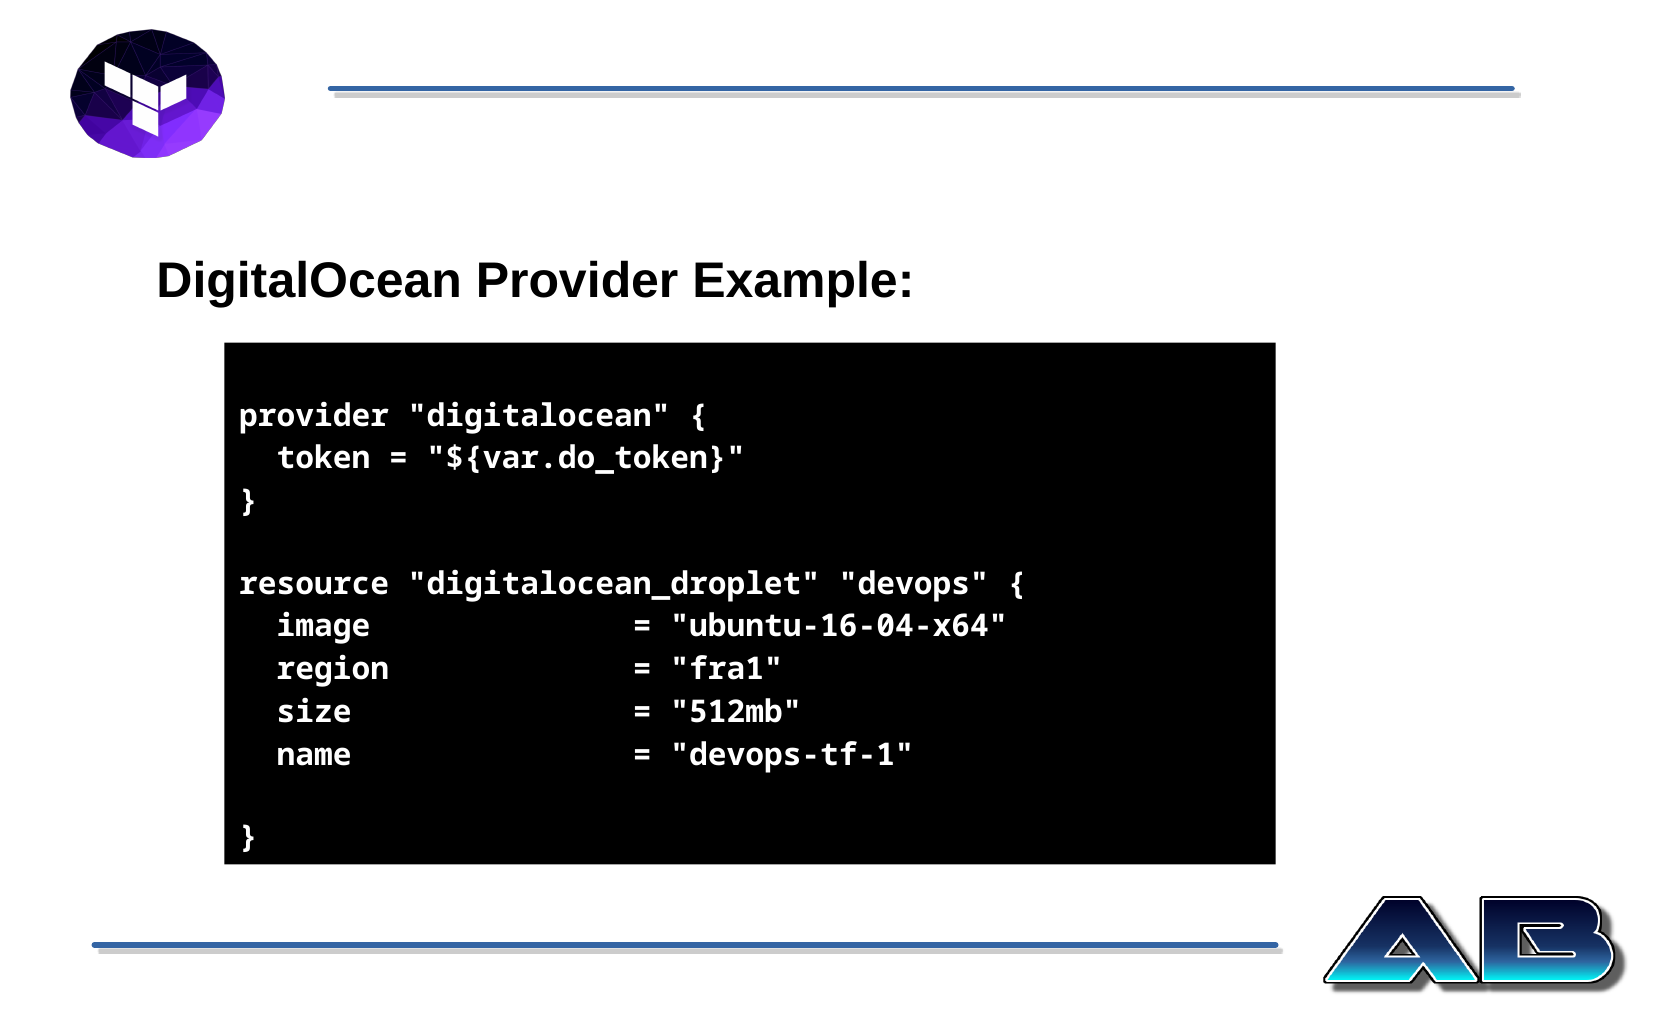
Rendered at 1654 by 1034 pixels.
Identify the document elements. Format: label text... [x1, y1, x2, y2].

picture [1322, 896, 1630, 996]
picture [70, 29, 225, 158]
text_box DigitalOcean Provider Example: [141, 216, 1583, 822]
text_box provider "digitalocean" { token = "${var.do_token}" } resource "digitalocean_droplet" "devops" { image = "ubuntu-16-04-x64" region = "fra1" size = "512mb" name = "devops-tf-1" } [224, 342, 1276, 822]
